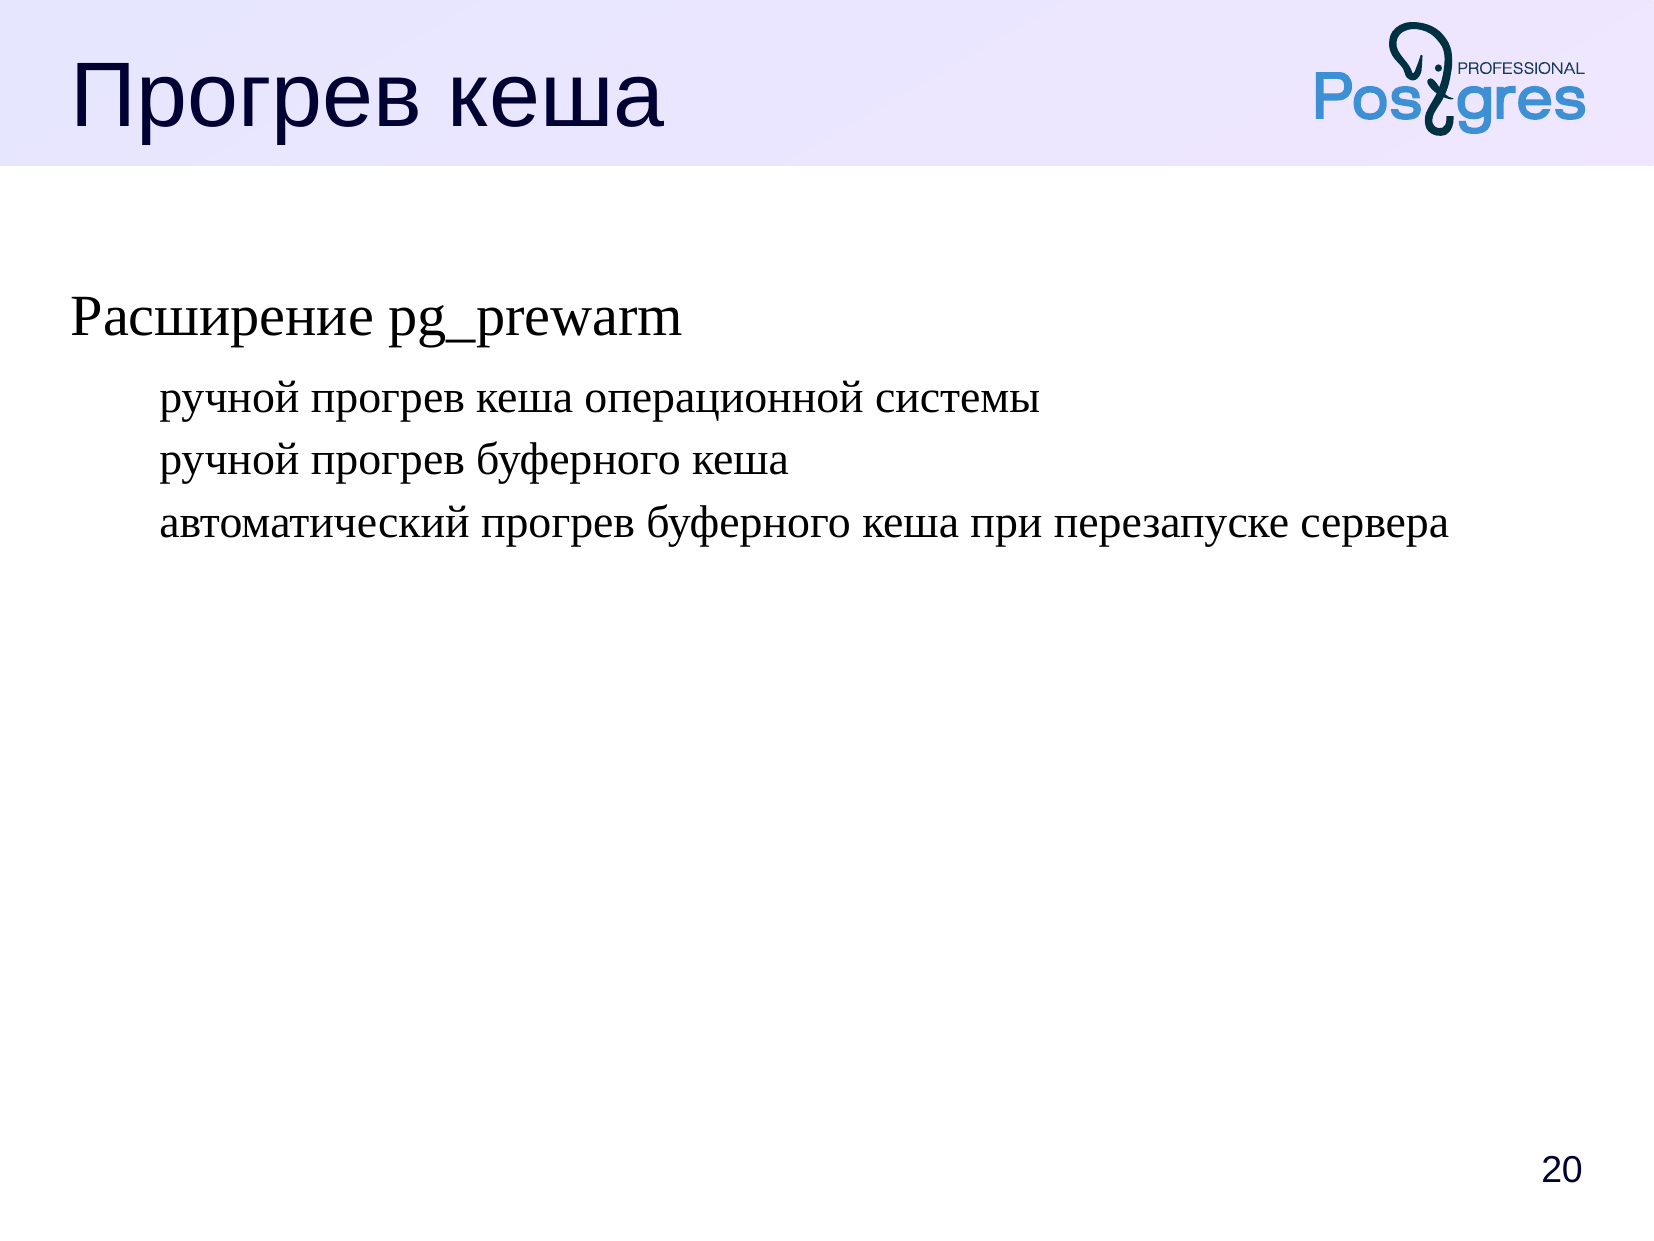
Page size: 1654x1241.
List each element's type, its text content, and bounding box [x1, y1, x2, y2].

title Прогрев кеша [70, 43, 1241, 147]
list Расширение pg_prewarm ручной прогрев кеша операционной системы ручной прогрев буферного кеша автоматический прогрев буферного кеша при перезапуске сервера [70, 283, 1583, 1141]
